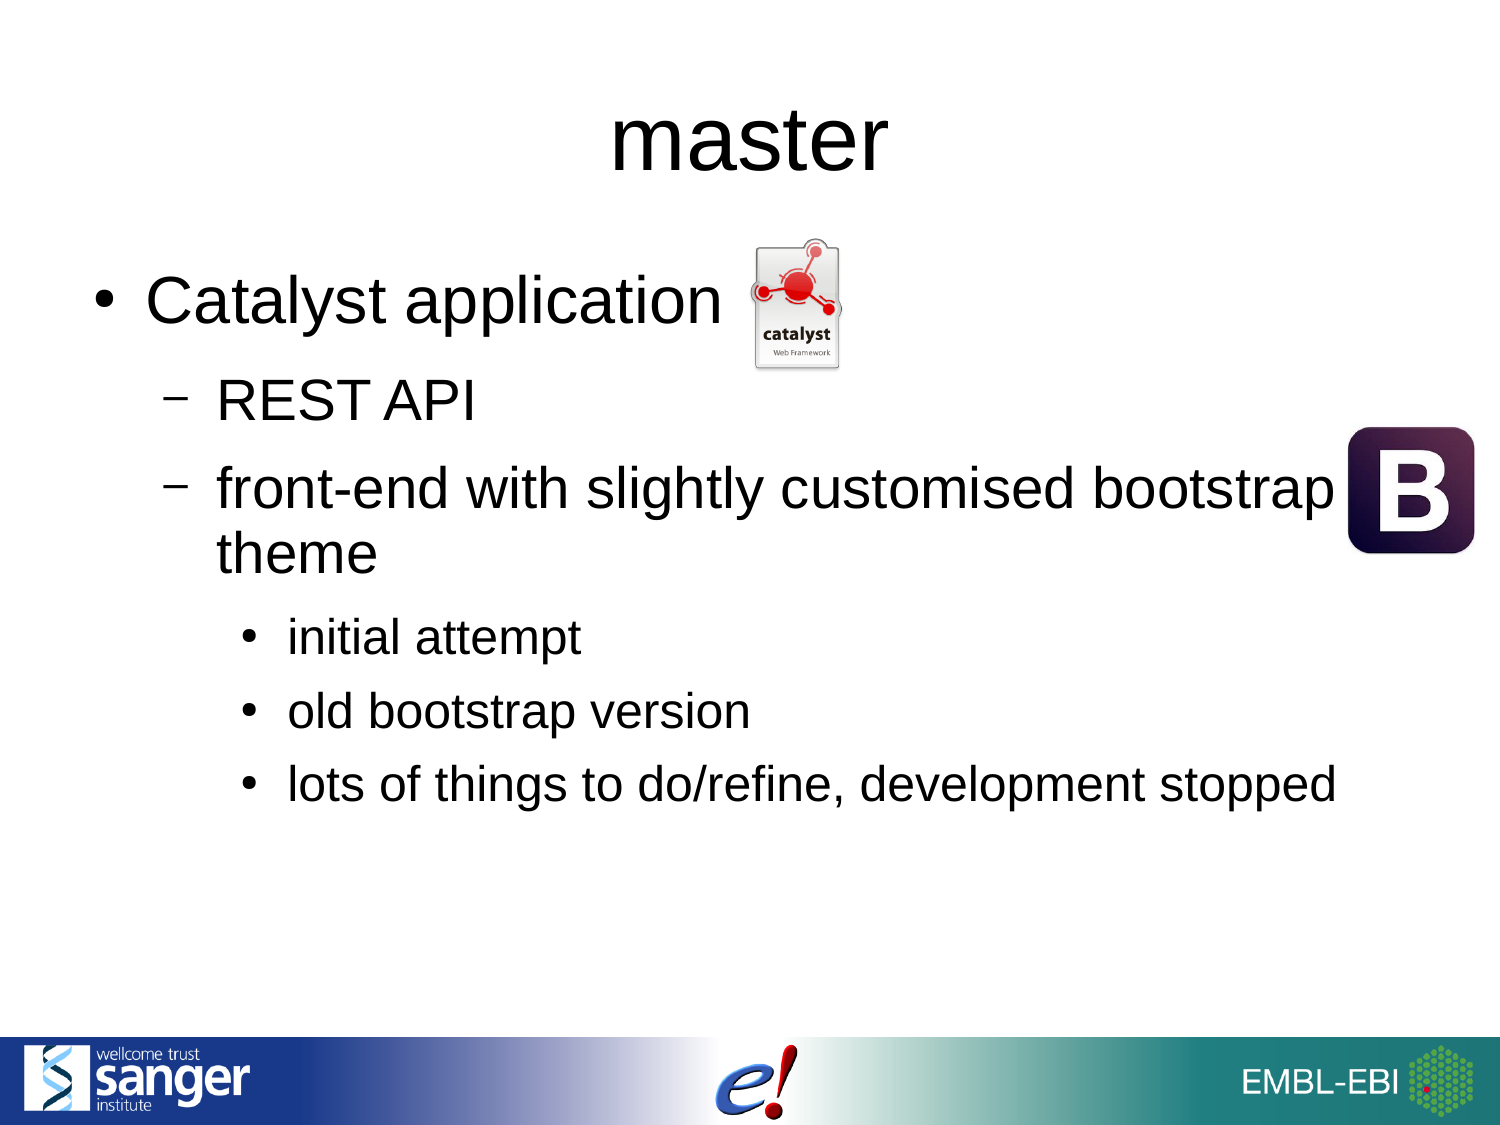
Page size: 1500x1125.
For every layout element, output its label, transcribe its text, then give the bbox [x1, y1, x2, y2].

list Catalyst application REST API front-end with slightly customised bootstrap theme initial attempt old bootstrap version lots of things to do/refine, development stopped [75, 263, 1395, 916]
picture [1347, 422, 1475, 555]
picture [0, 1037, 1500, 1125]
picture [749, 237, 846, 375]
title master [75, 44, 1425, 233]
